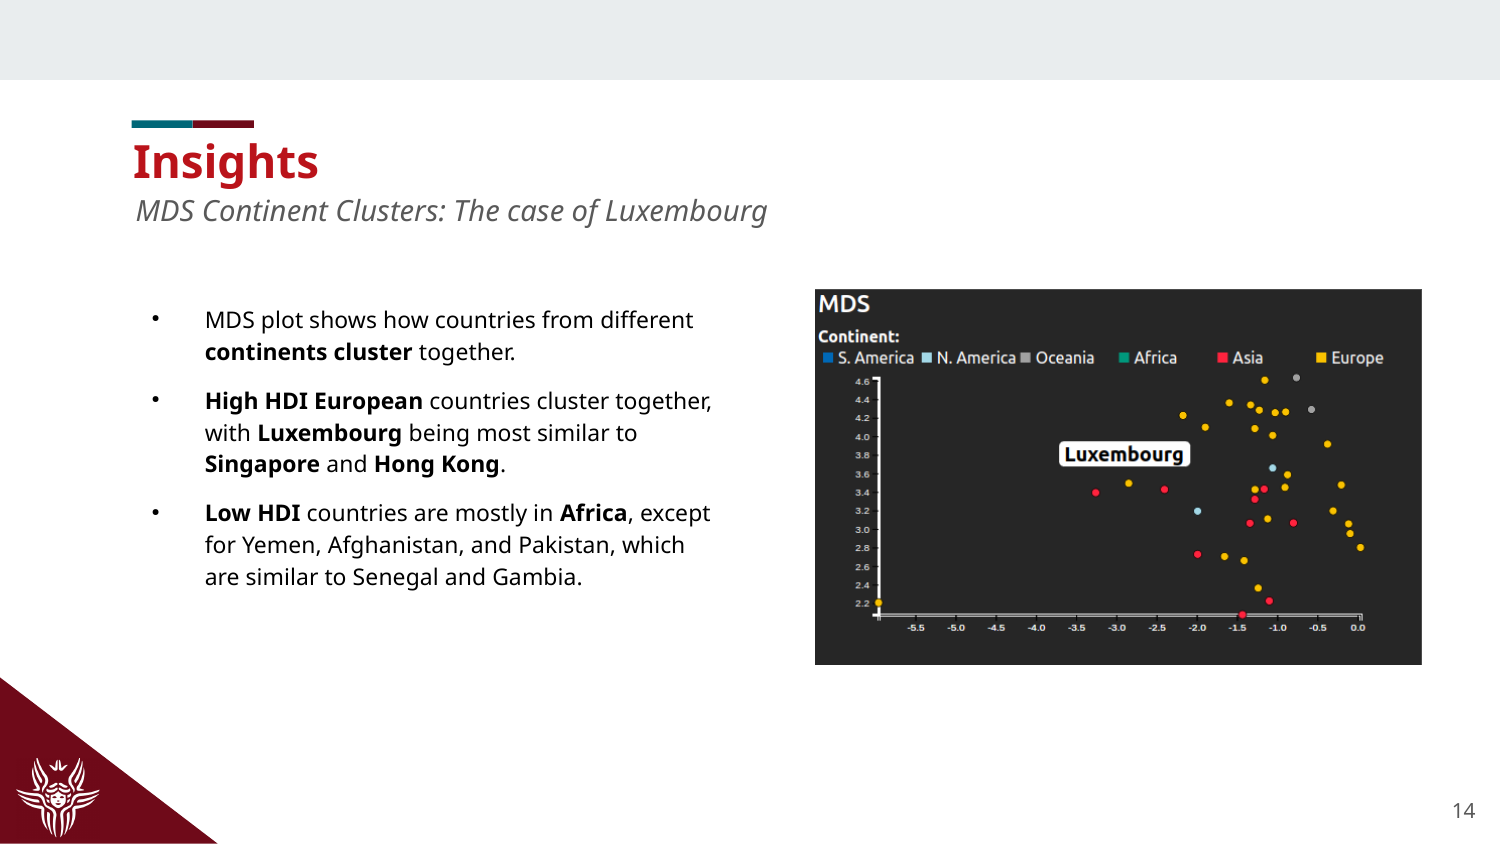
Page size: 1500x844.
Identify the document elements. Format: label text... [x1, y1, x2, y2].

picture [16, 758, 100, 839]
slide_number <number> [1400, 779, 1491, 844]
picture [815, 289, 1422, 665]
list MDS plot shows how countries from different continents cluster together. High HDI European countries cluster together, with Luxembourg being most similar to Singapore and Hong Kong. Low HDI countries are mostly in Africa, except for Yemen, Afghanistan, and Pakistan, which are similar to Senegal and Gambia. [118, 286, 742, 619]
list MDS Continent Clusters: The case of Luxembourg [120, 172, 1382, 249]
title Insights [118, 118, 1380, 206]
